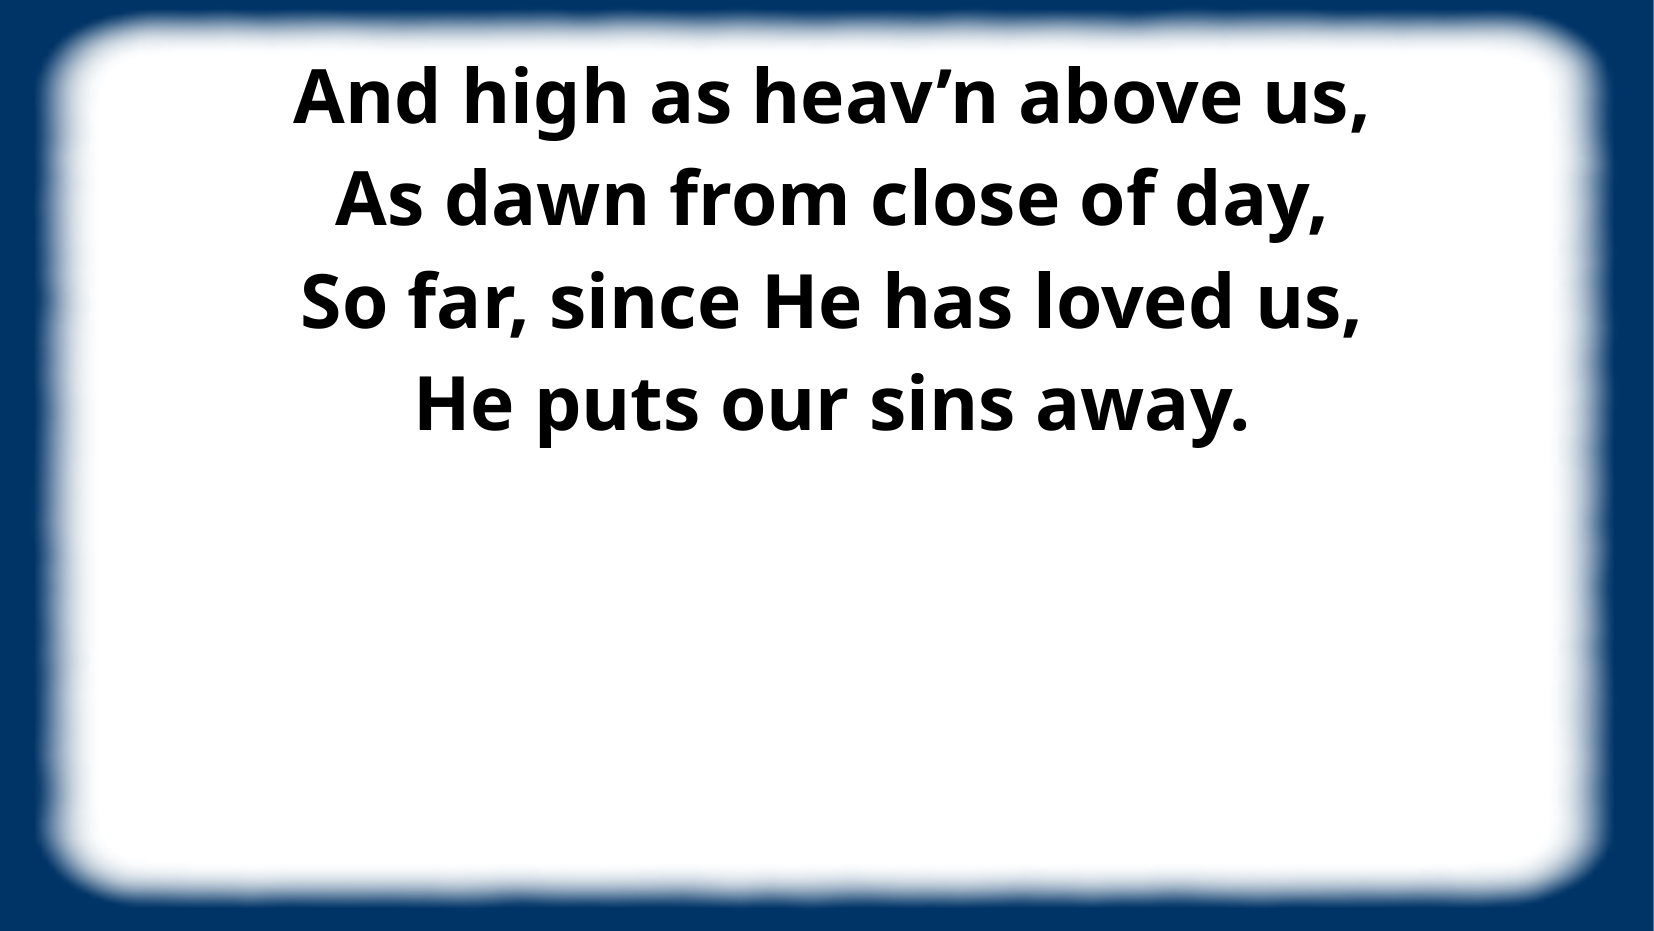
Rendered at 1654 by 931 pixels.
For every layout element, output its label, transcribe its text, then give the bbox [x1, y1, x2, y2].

picture [0, 0, 1654, 931]
text_box And high as heav’n above us, As dawn from close of day, So far, since He has loved us, He puts our sins away. [90, 35, 1576, 451]
